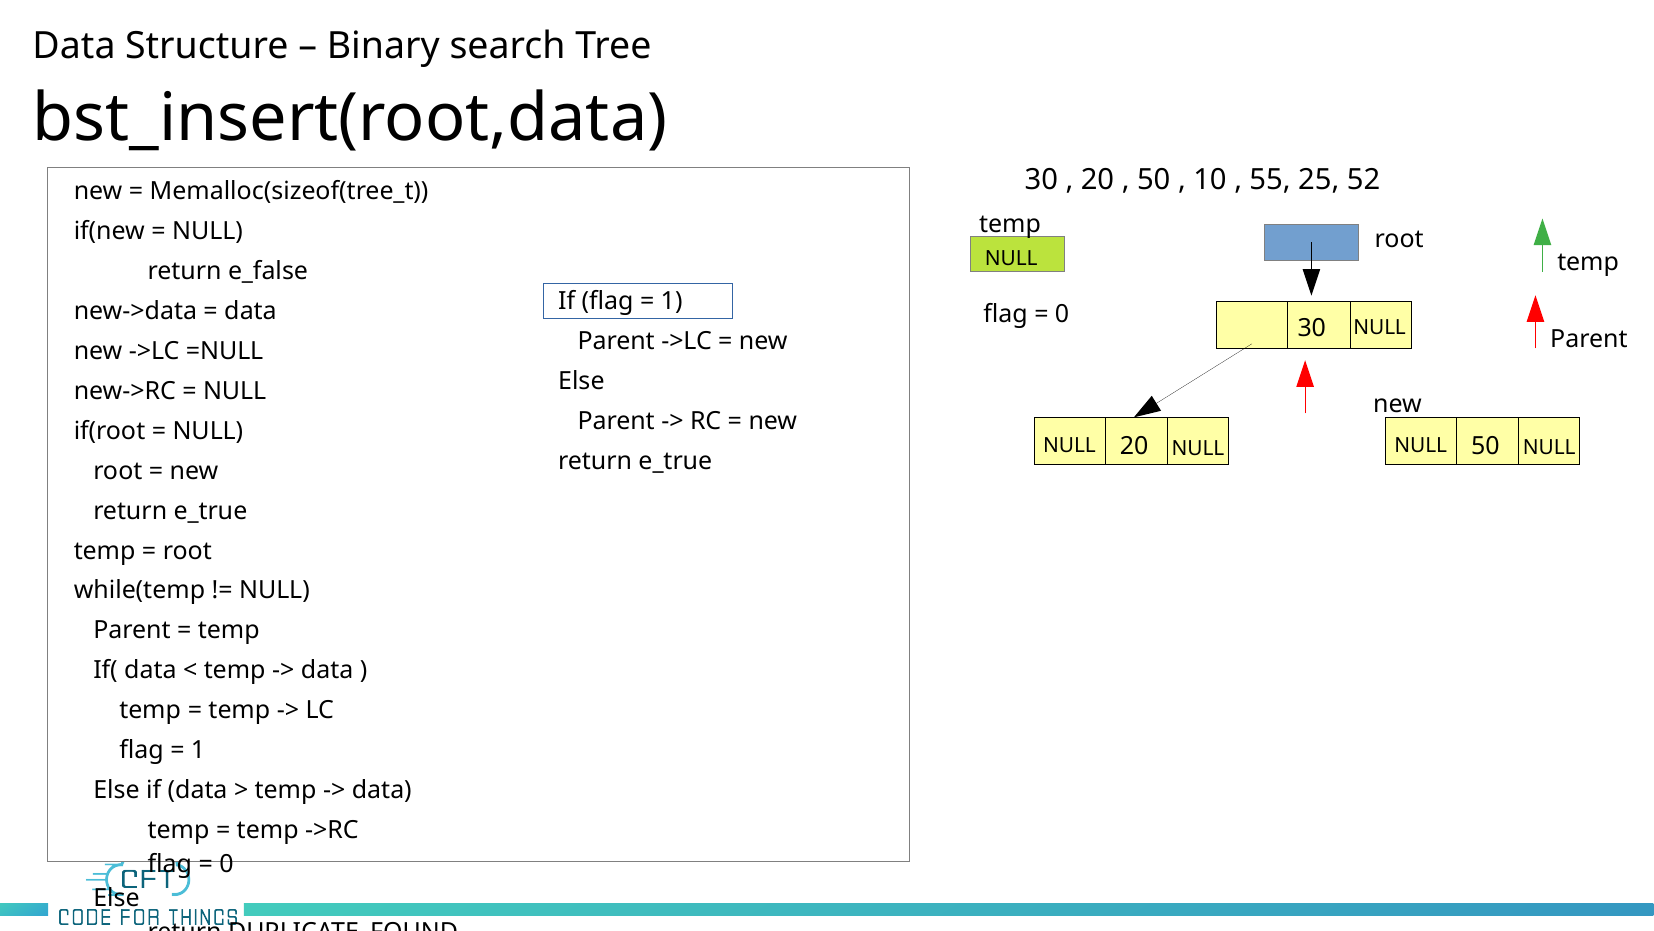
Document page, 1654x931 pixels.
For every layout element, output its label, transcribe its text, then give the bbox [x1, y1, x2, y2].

text_box temp [964, 198, 1069, 243]
text_box NULL [970, 236, 1054, 276]
text_box [1264, 224, 1359, 261]
text_box [1351, 344, 1412, 349]
text_box NULL [1338, 304, 1430, 344]
text_box [1216, 301, 1287, 349]
text_box If (flag = 1) Parent ->LC = new Else Parent -> RC = new return e_true [543, 275, 863, 496]
text_box [1054, 243, 1065, 272]
text_box 50 [1456, 420, 1519, 465]
text_box [1168, 417, 1229, 425]
text_box [1519, 417, 1580, 425]
text_box NULL [1379, 422, 1464, 463]
picture [59, 866, 237, 925]
text_box NULL [1508, 425, 1592, 465]
text_box Parent [1535, 312, 1646, 358]
title Data Structure – Binary search Tree bst_insert(root,data) [32, 12, 1184, 166]
text_box new [1358, 377, 1440, 423]
text_box [1440, 417, 1456, 422]
text_box flag = 0 [968, 288, 1111, 333]
text_box NULL [1028, 423, 1112, 463]
text_box root [1359, 212, 1440, 258]
text_box 30 , 20 , 50 , 10 , 55, 25, 52 [1009, 141, 1536, 201]
text_box [47, 167, 59, 862]
text_box new = Memalloc(sizeof(tree_t)) if(new = NULL) return e_false new->data = data new ->LC =NULL new->RC = NULL if(root = NULL) root = new return e_true temp = root while(temp != NULL) Parent = temp If( data < temp -> data ) temp = temp -> LC flag = 1 Else if (data > temp -> data) temp = temp ->RC flag = 0 Else return DUPLICATE_FOUND [59, 166, 603, 866]
text_box 20 [1105, 420, 1167, 465]
text_box temp [1542, 236, 1638, 281]
text_box [603, 167, 910, 862]
text_box [1034, 417, 1105, 423]
text_box NULL [1156, 425, 1241, 465]
text_box [1288, 344, 1350, 349]
text_box 30 [1282, 302, 1345, 347]
